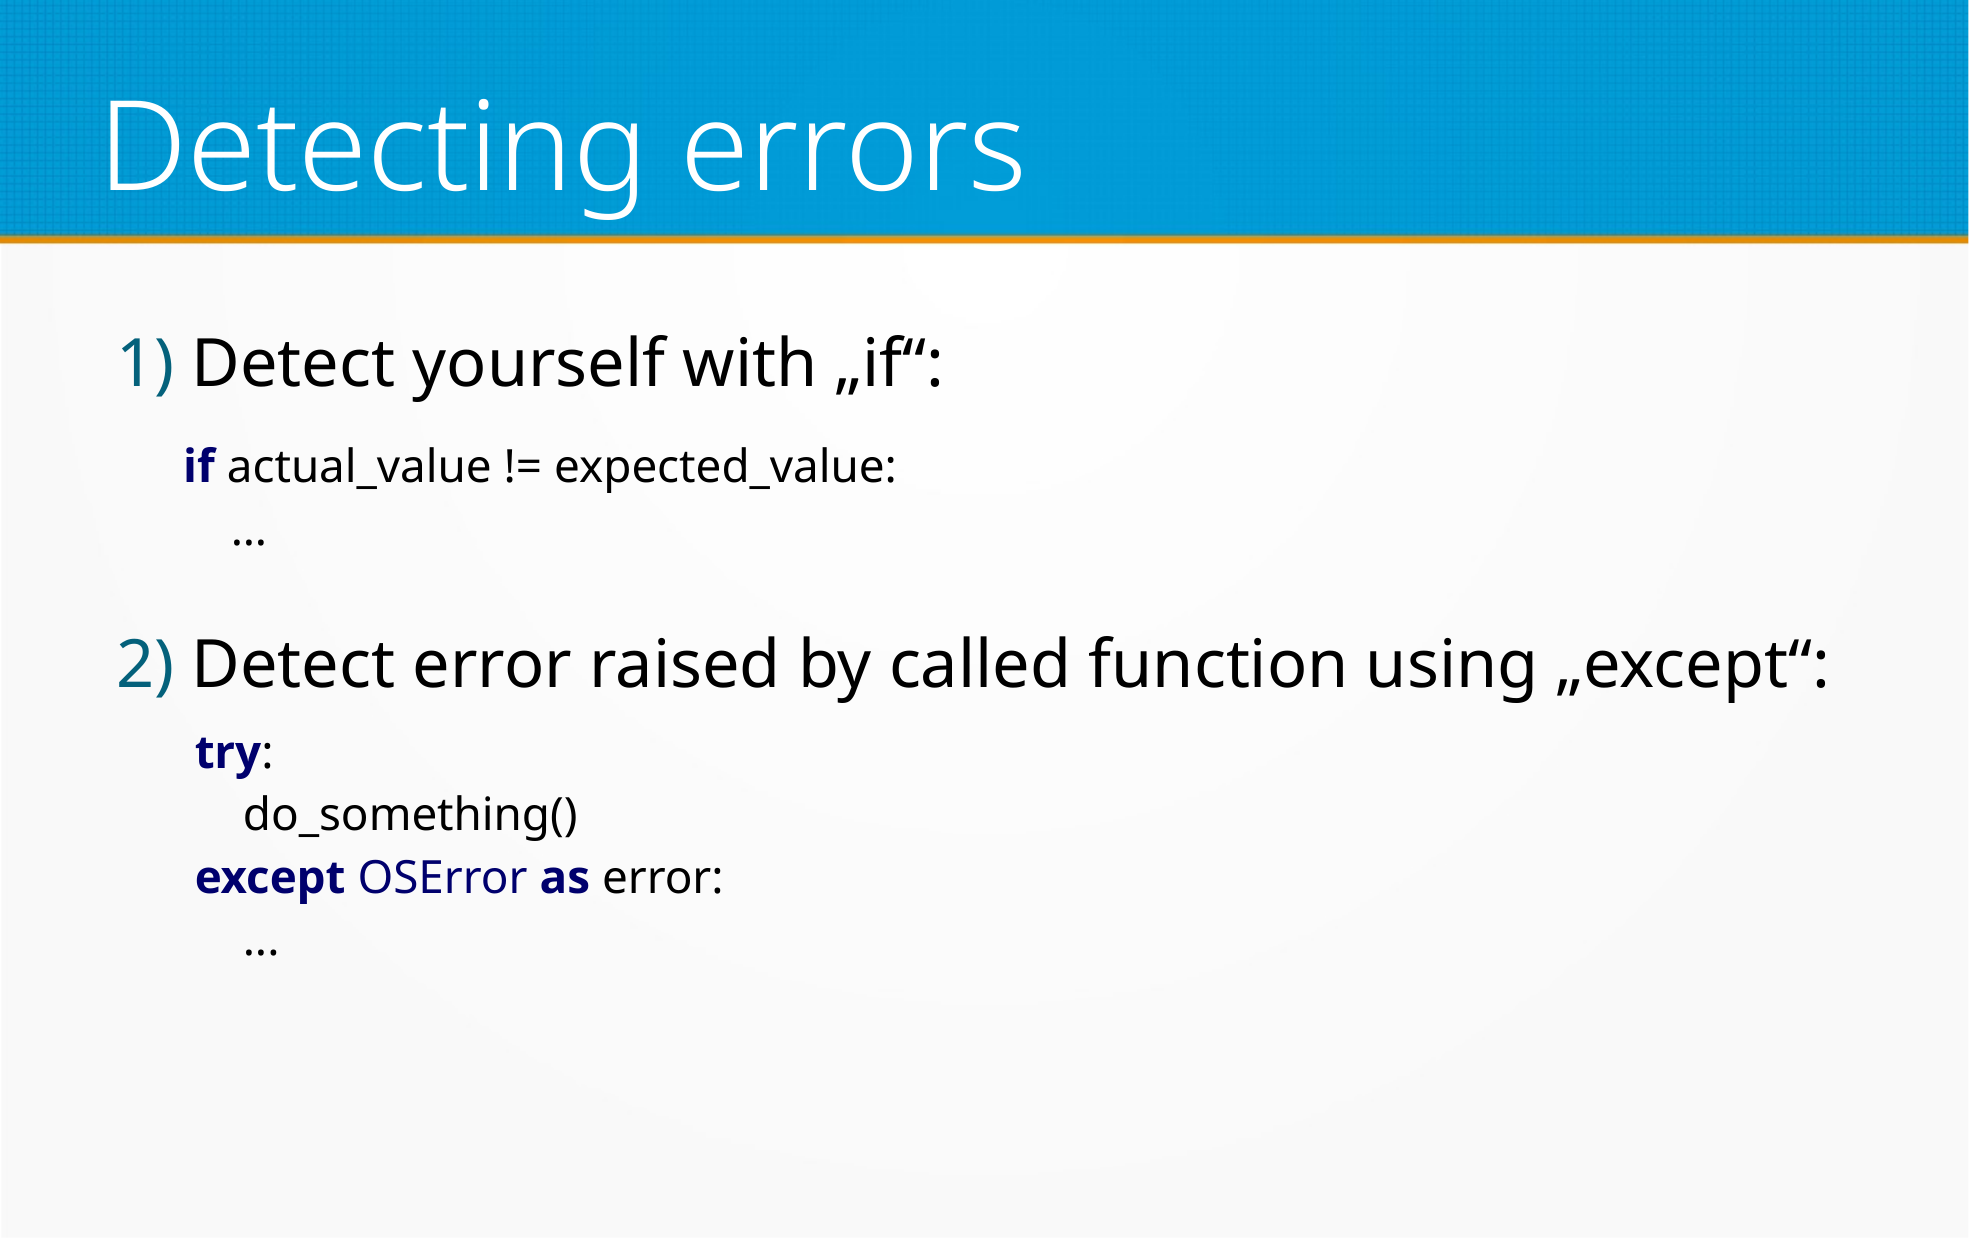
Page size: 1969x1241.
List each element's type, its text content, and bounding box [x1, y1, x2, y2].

picture [0, 233, 1969, 1241]
text_box try: do_something() except OSError as error: ... [188, 731, 1654, 957]
text_box if actual_value != expected_value: … [177, 437, 1642, 556]
title Detecting errors [98, 19, 1870, 227]
list Detect yourself with „if“: Detect error raised by called function using „except“: [98, 315, 1861, 1081]
